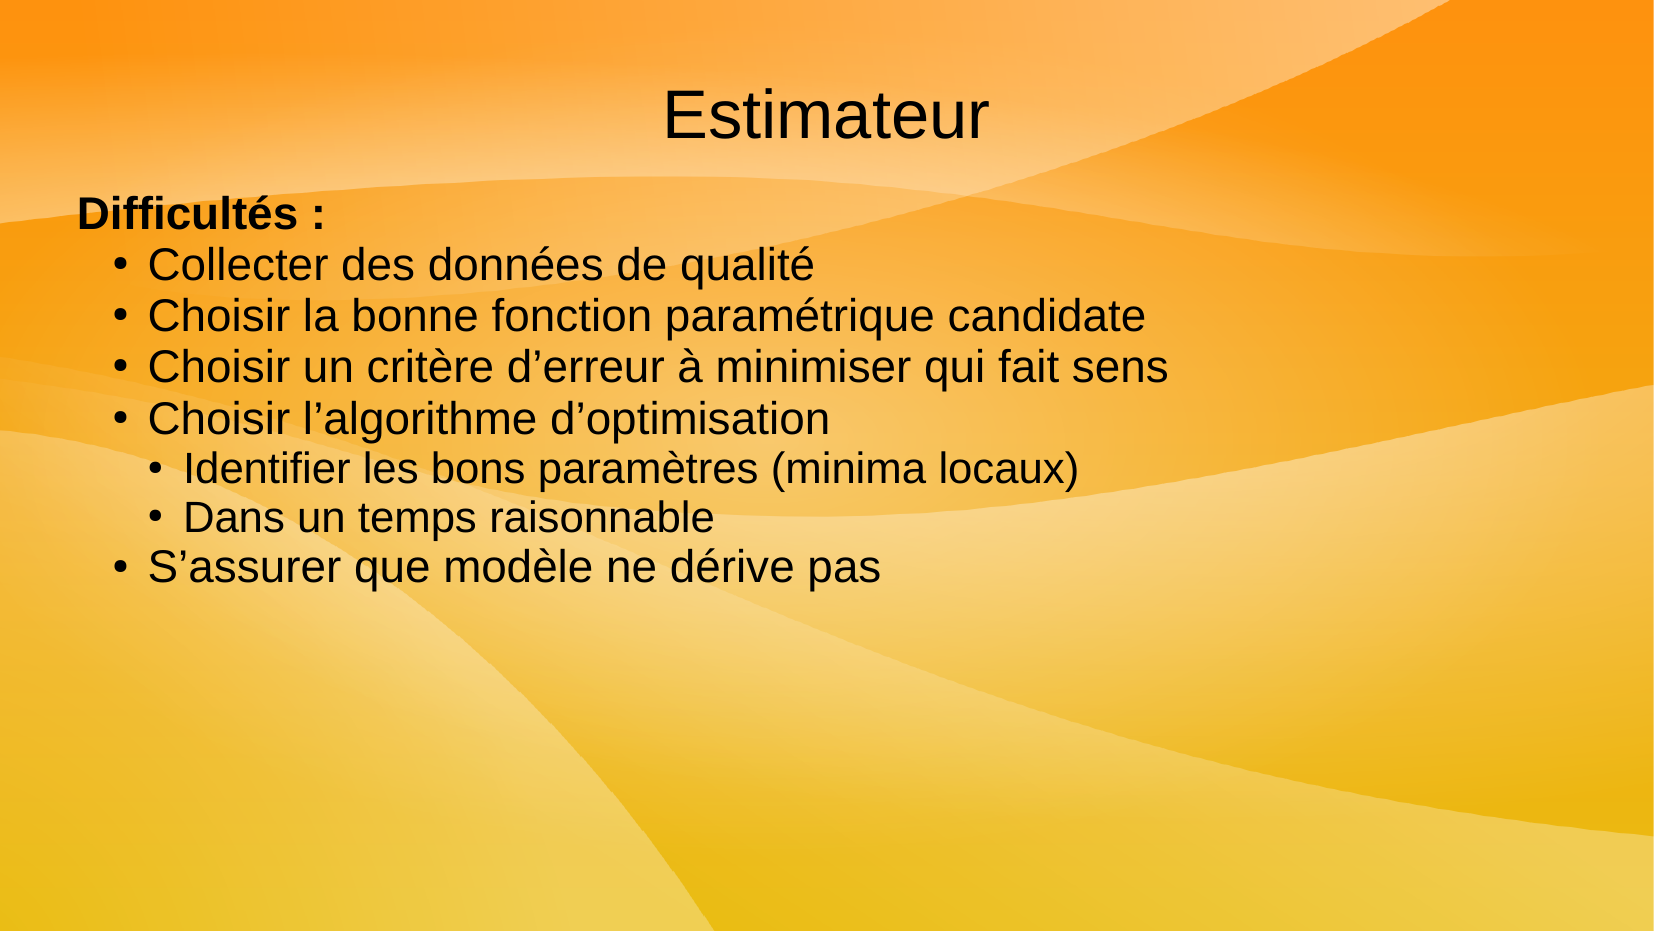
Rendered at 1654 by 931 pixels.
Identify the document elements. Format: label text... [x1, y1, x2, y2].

subtitle Difficultés : Collecter des données de qualité Choisir la bonne fonction paramétrique candidate Choisir un critère d’erreur à minimiser qui fait sens Choisir l’algorithme d’optimisation Identifier les bons paramètres (minima locaux) Dans un temps raisonnable S’assurer que modèle ne dérive pas [76, 187, 1565, 867]
title Estimateur [82, 37, 1571, 193]
picture [0, 0, 1654, 931]
